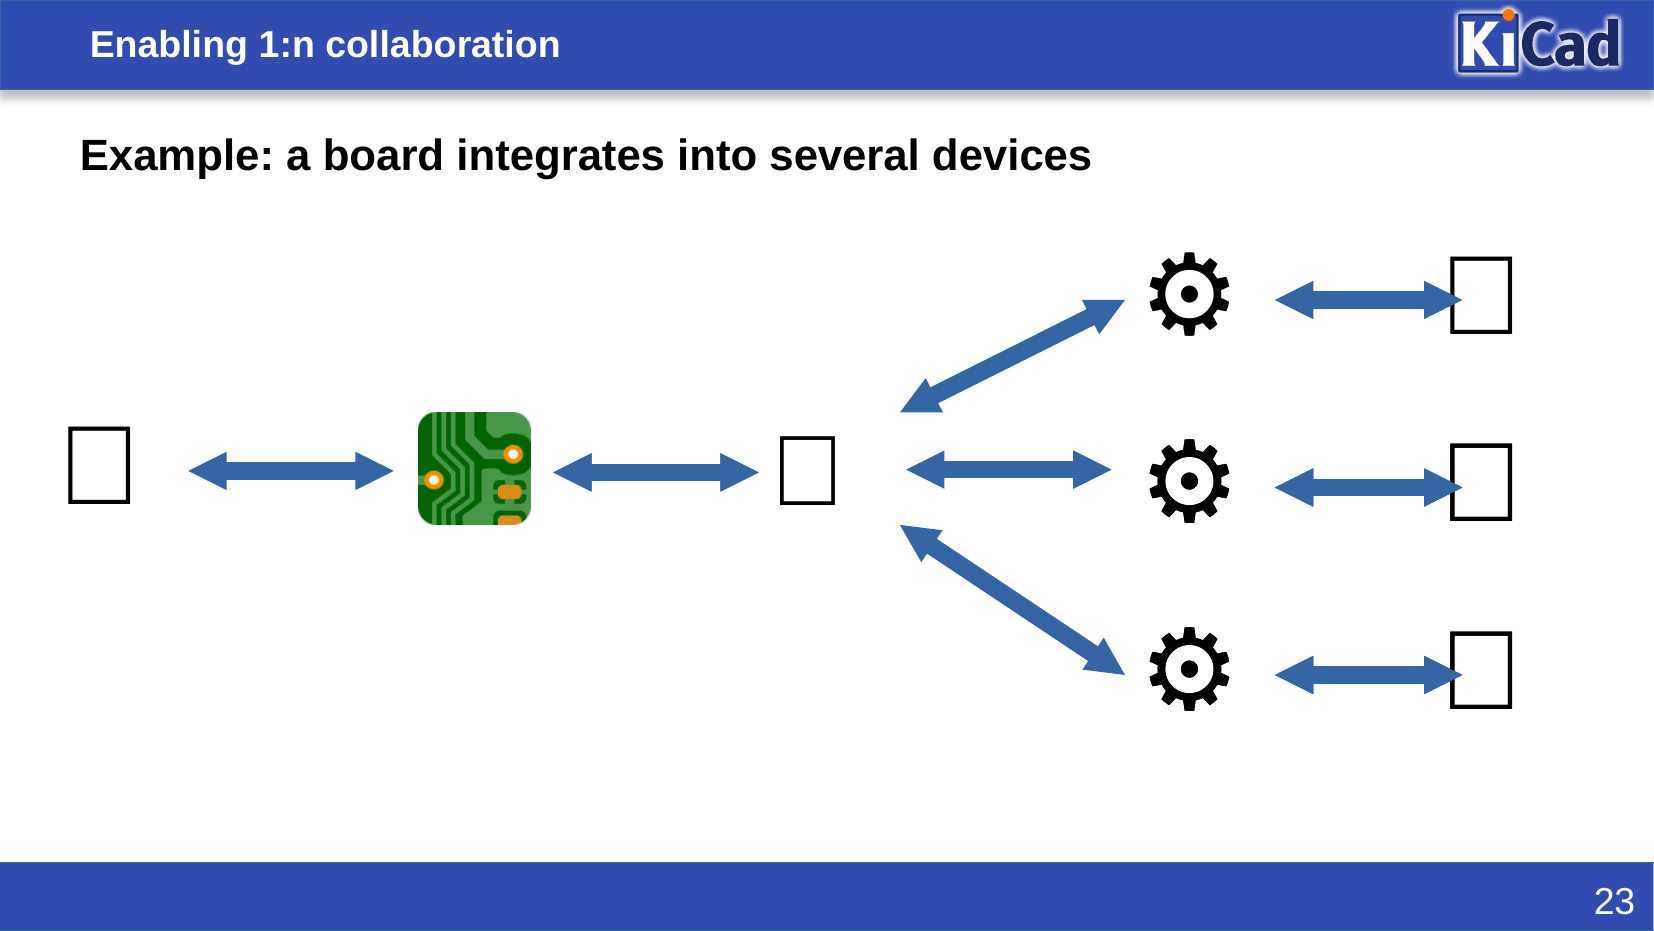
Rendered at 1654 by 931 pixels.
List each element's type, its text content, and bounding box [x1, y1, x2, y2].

text_box 👤 [43, 395, 231, 536]
text_box [1200, 90, 1654, 226]
text_box 👤 [1424, 224, 1613, 366]
text_box 📁 [922, 555, 938, 563]
text_box [0, 862, 1654, 931]
text_box ⚙️ [1125, 412, 1295, 553]
text_box 👤 [1425, 412, 1613, 553]
text_box Example: a board integrates into several devices [65, 123, 1109, 188]
text_box ⚙️ [1125, 600, 1295, 741]
text_box 📁 [755, 407, 938, 563]
text_box <number> [1387, 873, 1651, 931]
text_box Enabling 1:n collaboration [0, 0, 1412, 90]
text_box 👤 [1425, 600, 1613, 741]
picture [418, 412, 531, 525]
text_box ⚙️ [1124, 224, 1295, 366]
picture [1412, 0, 1654, 92]
